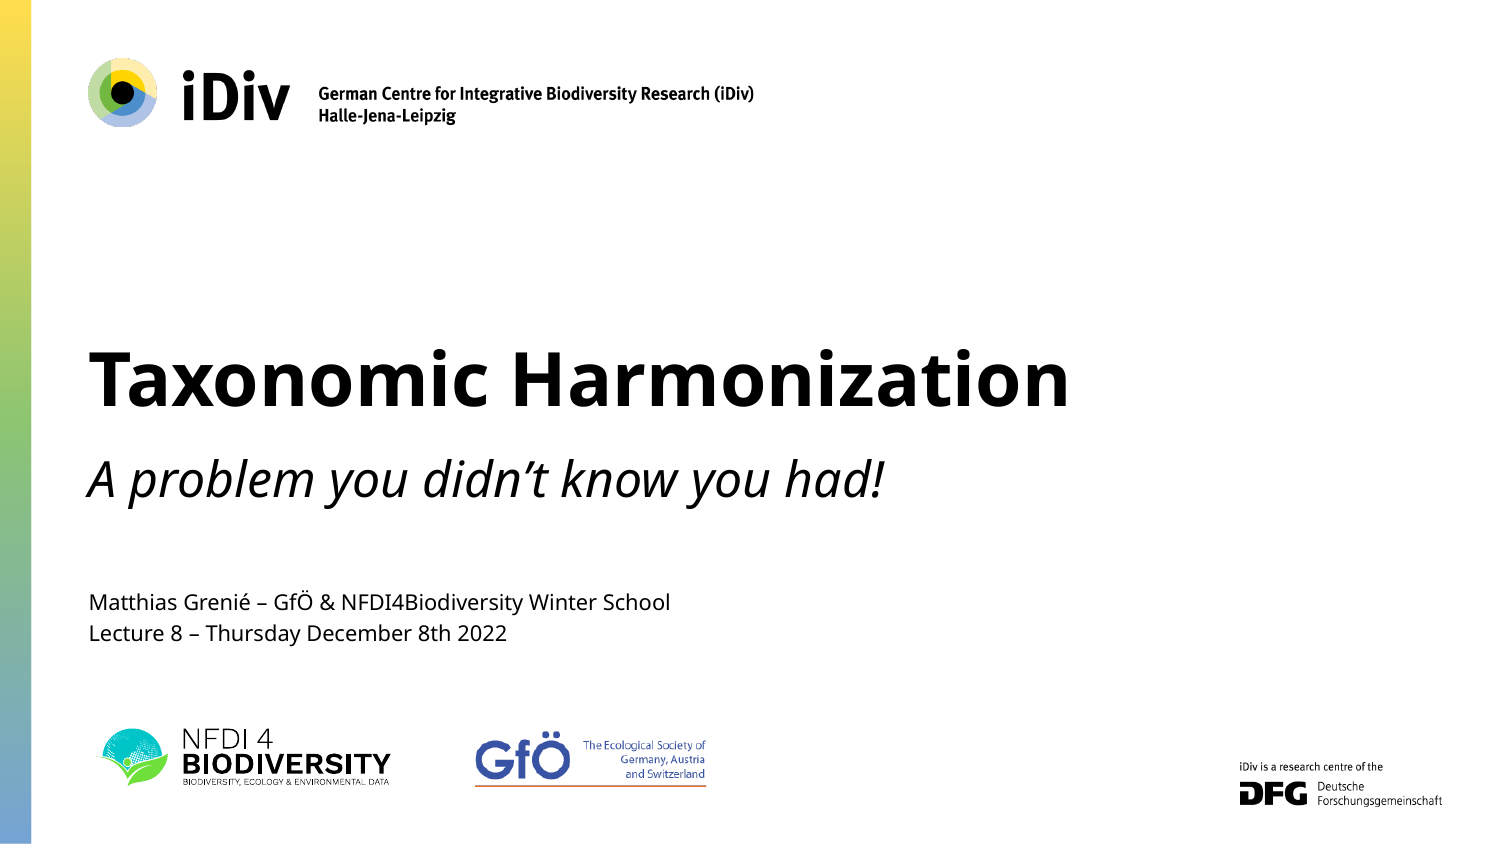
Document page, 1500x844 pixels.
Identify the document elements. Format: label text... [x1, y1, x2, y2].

picture [0, 0, 1500, 844]
list Taxonomic Harmonization [88, 244, 1211, 422]
list Matthias Grenié – GfÖ & NFDI4Biodiversity Winter School Lecture 8 – Thursday December 8th 2022 [88, 588, 1211, 664]
list A problem you didn’t know you had! [88, 447, 1211, 566]
